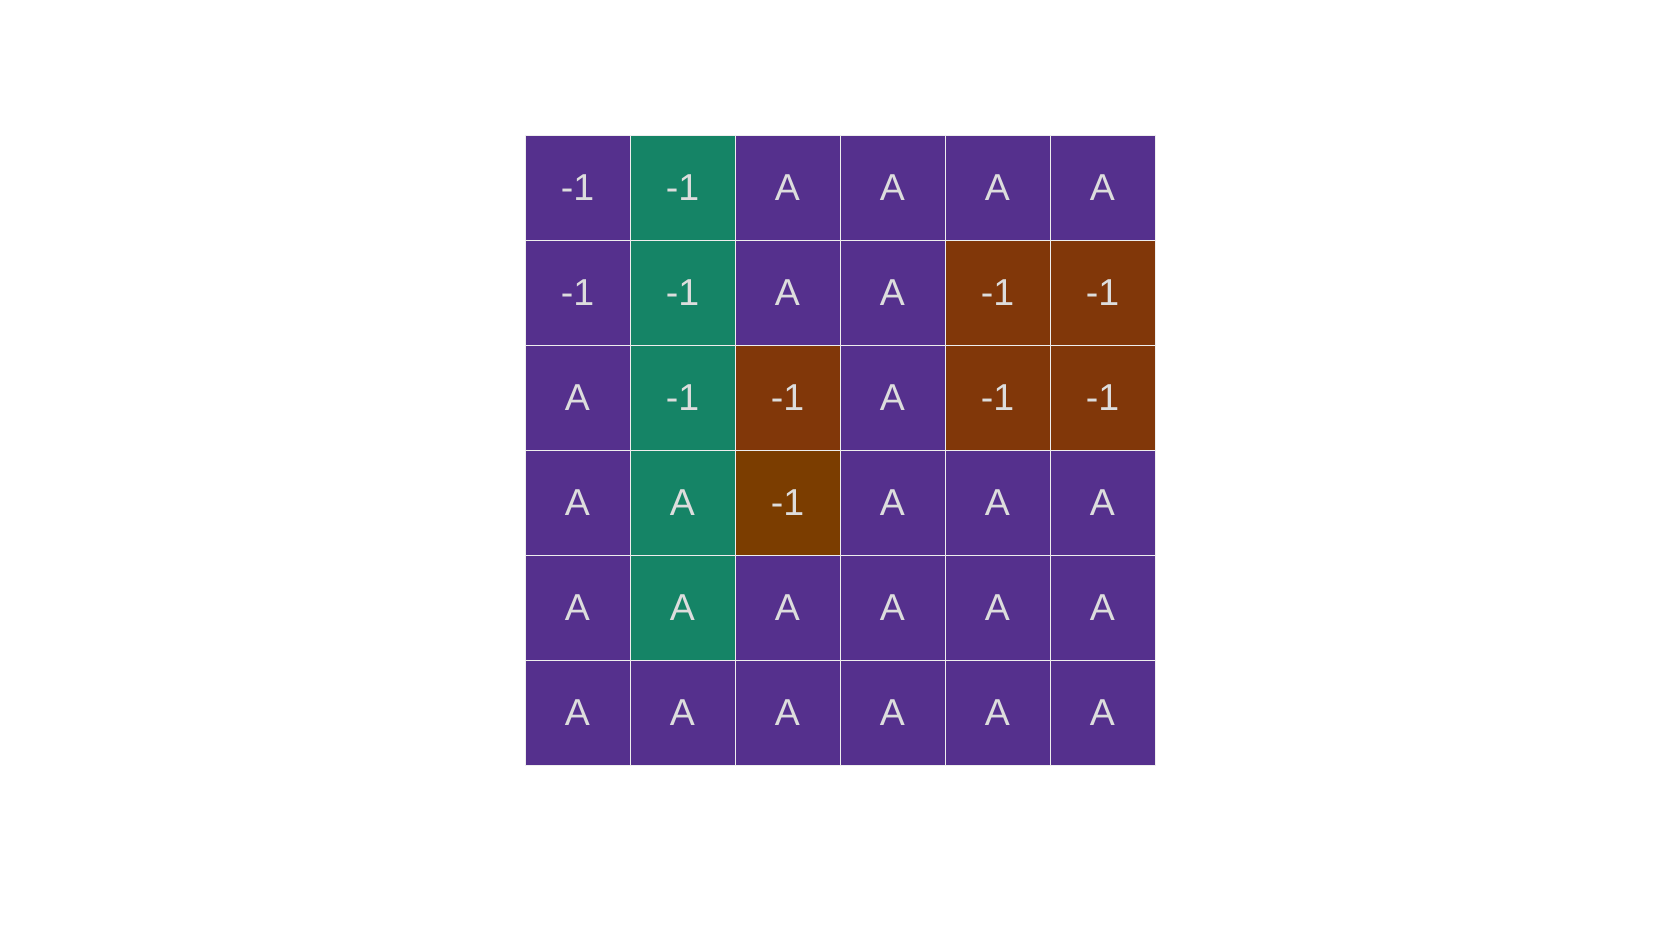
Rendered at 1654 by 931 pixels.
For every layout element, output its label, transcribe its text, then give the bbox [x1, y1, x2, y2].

text_box -1 [630, 135, 735, 240]
text_box A [840, 135, 945, 240]
text_box A [945, 555, 1050, 660]
text_box -1 [525, 240, 630, 345]
text_box A [525, 555, 630, 660]
text_box A [1050, 555, 1156, 660]
text_box -1 [1050, 240, 1156, 345]
text_box A [630, 660, 735, 766]
text_box -1 [945, 240, 1050, 345]
text_box -1 [735, 345, 840, 450]
text_box -1 [630, 240, 735, 345]
text_box A [840, 240, 945, 345]
text_box A [945, 135, 1050, 240]
text_box A [1050, 660, 1156, 766]
text_box A [1050, 135, 1156, 240]
text_box A [840, 345, 945, 450]
text_box -1 [945, 345, 1050, 450]
text_box A [735, 240, 840, 345]
text_box A [735, 135, 840, 240]
text_box A [525, 660, 630, 766]
text_box A [840, 555, 945, 660]
text_box -1 [1050, 345, 1156, 450]
text_box A [1050, 450, 1156, 555]
text_box A [840, 660, 945, 766]
text_box A [735, 660, 840, 766]
text_box A [630, 555, 735, 660]
text_box A [525, 450, 630, 555]
text_box -1 [735, 450, 840, 555]
text_box A [630, 450, 735, 555]
text_box A [525, 345, 630, 450]
text_box A [945, 450, 1050, 555]
text_box A [840, 450, 945, 555]
text_box -1 [525, 135, 630, 240]
text_box A [945, 660, 1050, 766]
text_box A [735, 555, 840, 660]
text_box -1 [630, 345, 735, 450]
